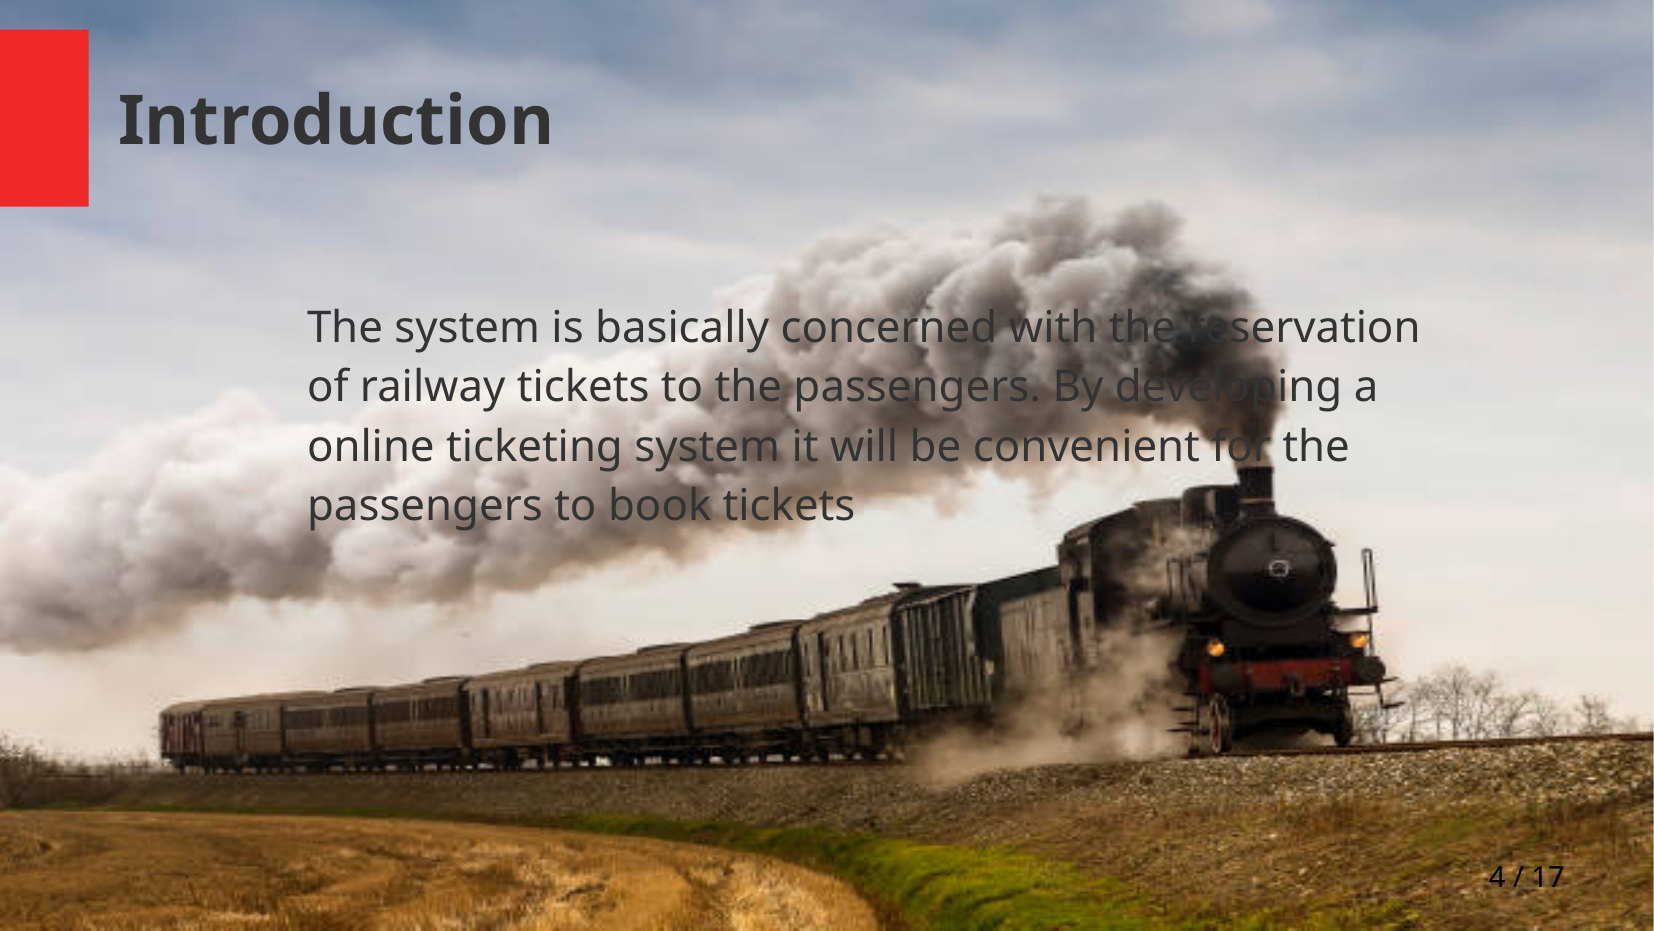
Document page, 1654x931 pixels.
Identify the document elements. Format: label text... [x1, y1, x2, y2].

picture [0, 0, 1654, 931]
list The system is basically concerned with the reservation of railway tickets to the passengers. By developing a online ticketing system it will be convenient for the passengers to book tickets [236, 295, 1447, 621]
title Introduction [118, 29, 1595, 207]
